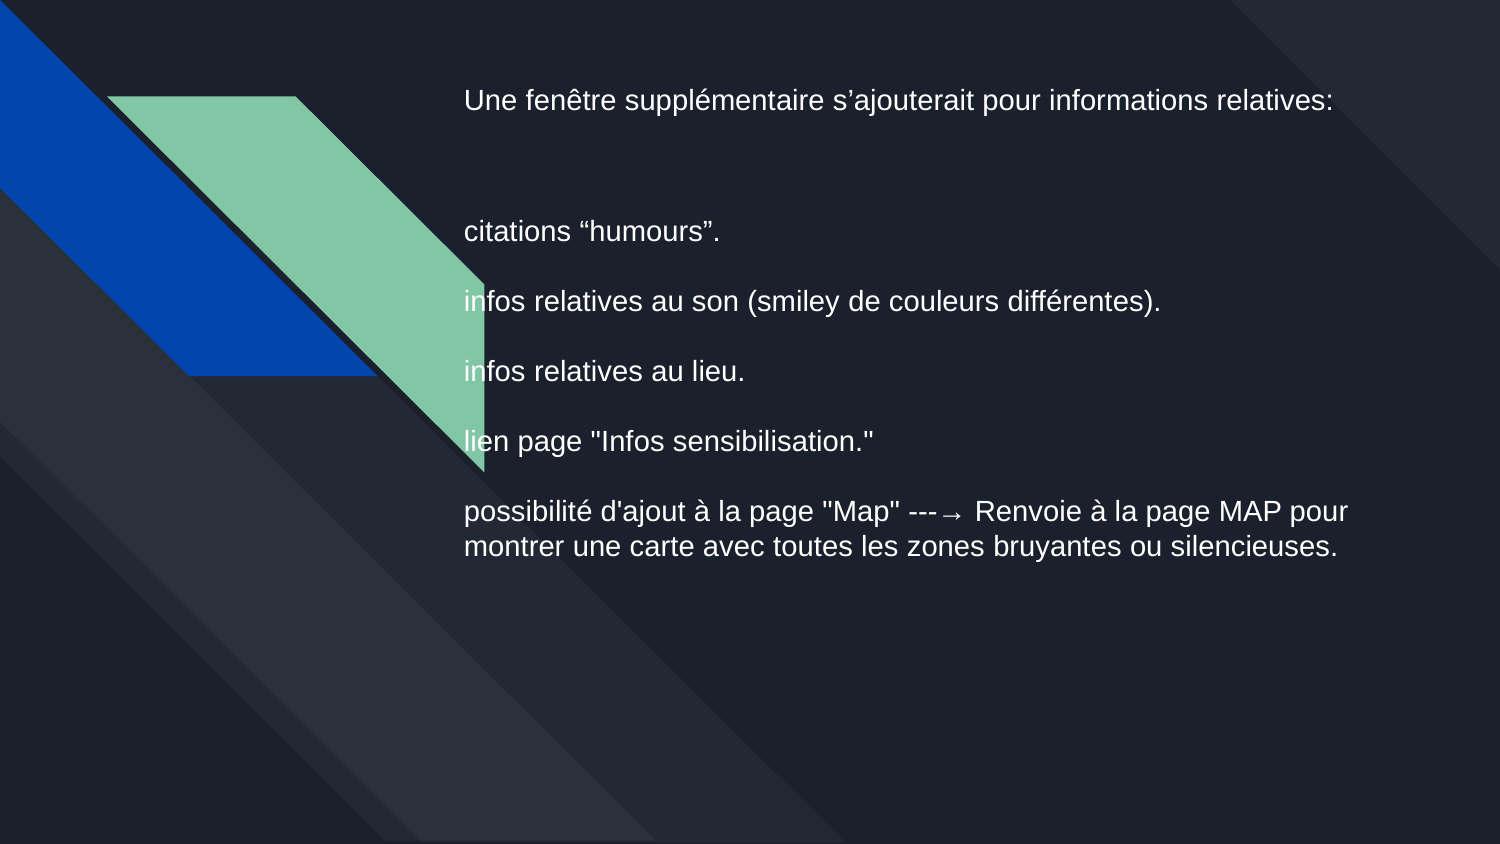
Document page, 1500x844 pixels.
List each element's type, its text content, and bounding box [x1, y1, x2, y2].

title citations “humours”. infos relatives au son (smiley de couleurs différentes). infos relatives au lieu. lien page "Infos sensibilisation." possibilité d'ajout à la page "Map" ---→ Renvoie à la page MAP pour montrer une carte avec toutes les zones bruyantes ou silencieuses. [448, 170, 1386, 766]
text_box Une fenêtre supplémentaire s’ajouterait pour informations relatives: [448, 66, 1386, 143]
